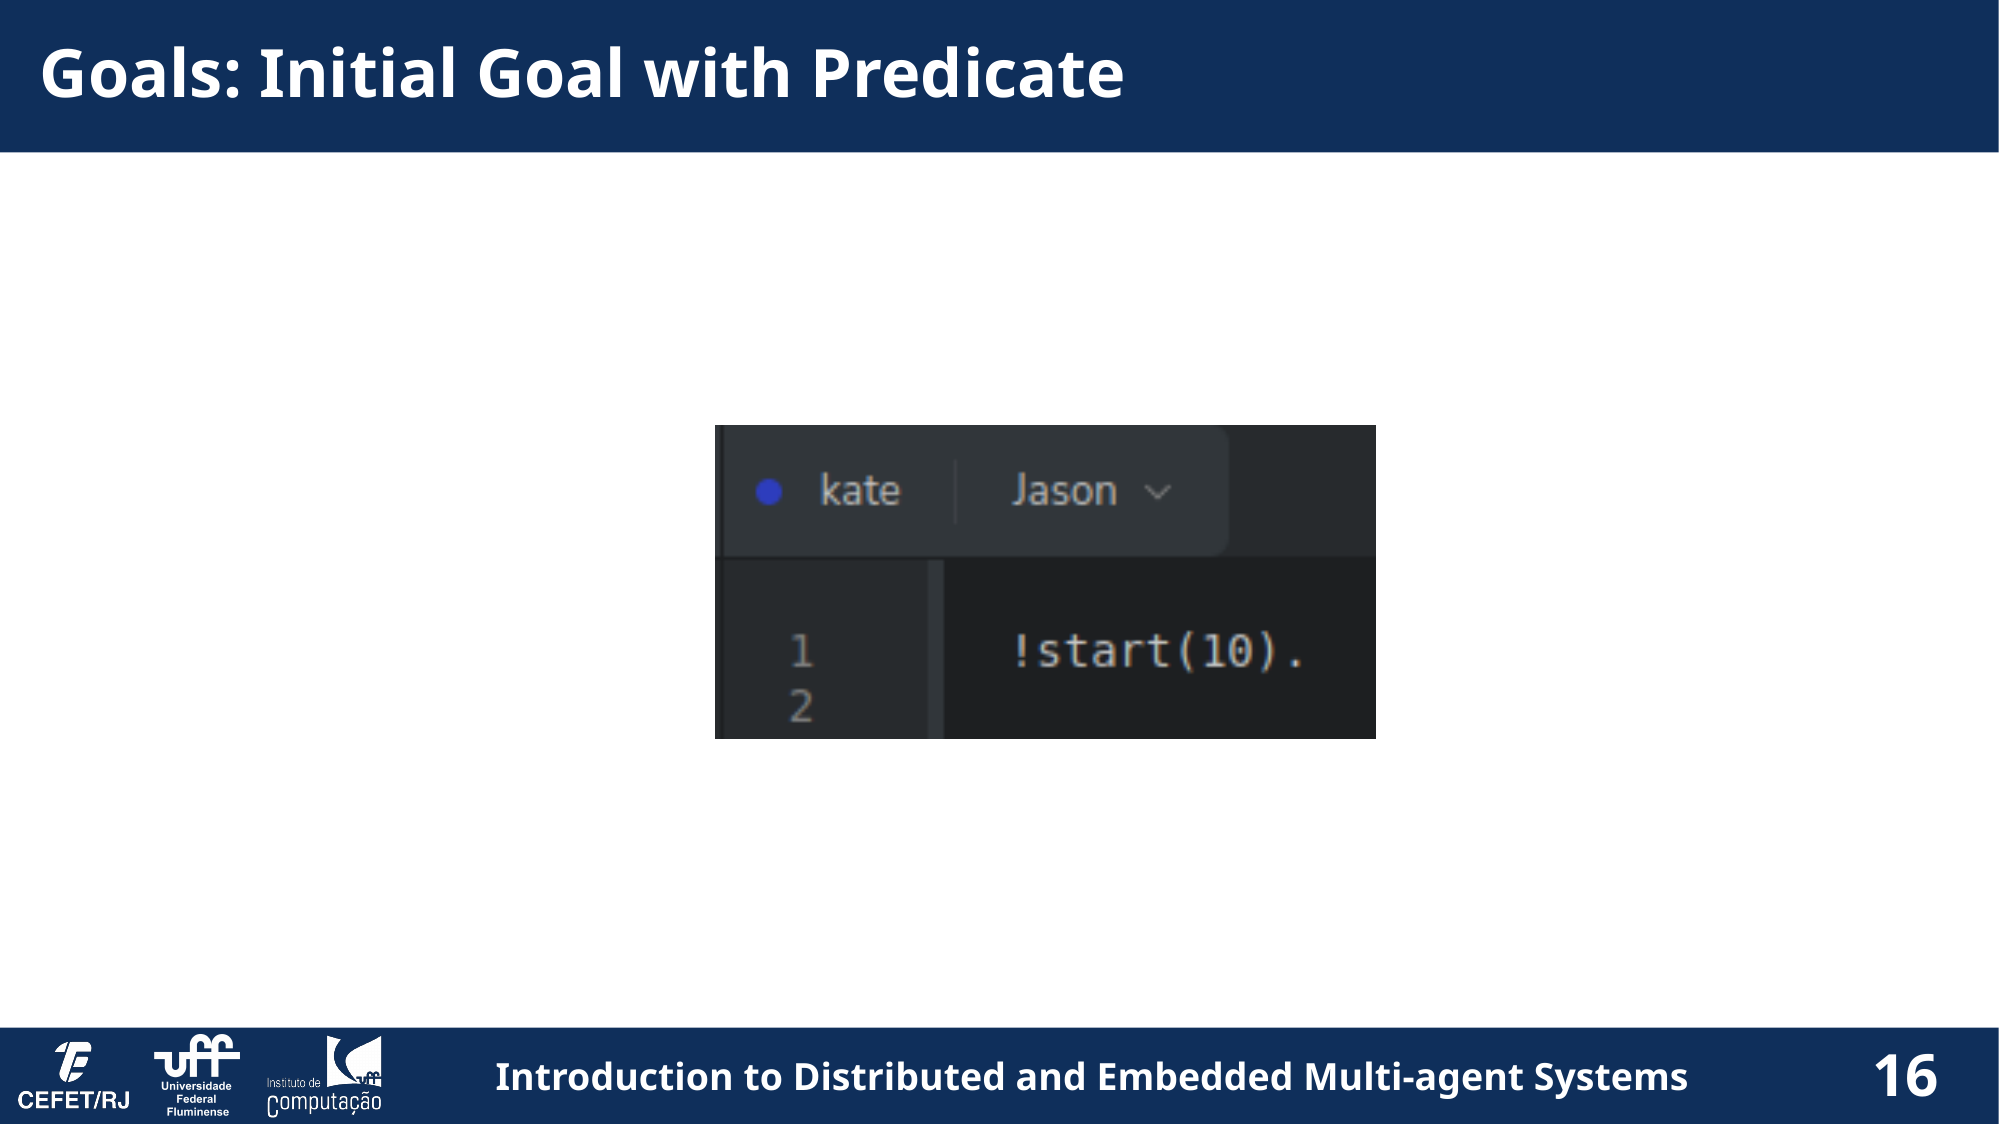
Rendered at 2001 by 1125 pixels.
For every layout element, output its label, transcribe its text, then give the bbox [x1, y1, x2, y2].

picture [265, 1033, 383, 1118]
picture [715, 425, 1376, 739]
picture [153, 1033, 241, 1121]
text_box Goals: Initial Goal with Predicate [25, 23, 1999, 119]
picture [18, 1021, 129, 1125]
